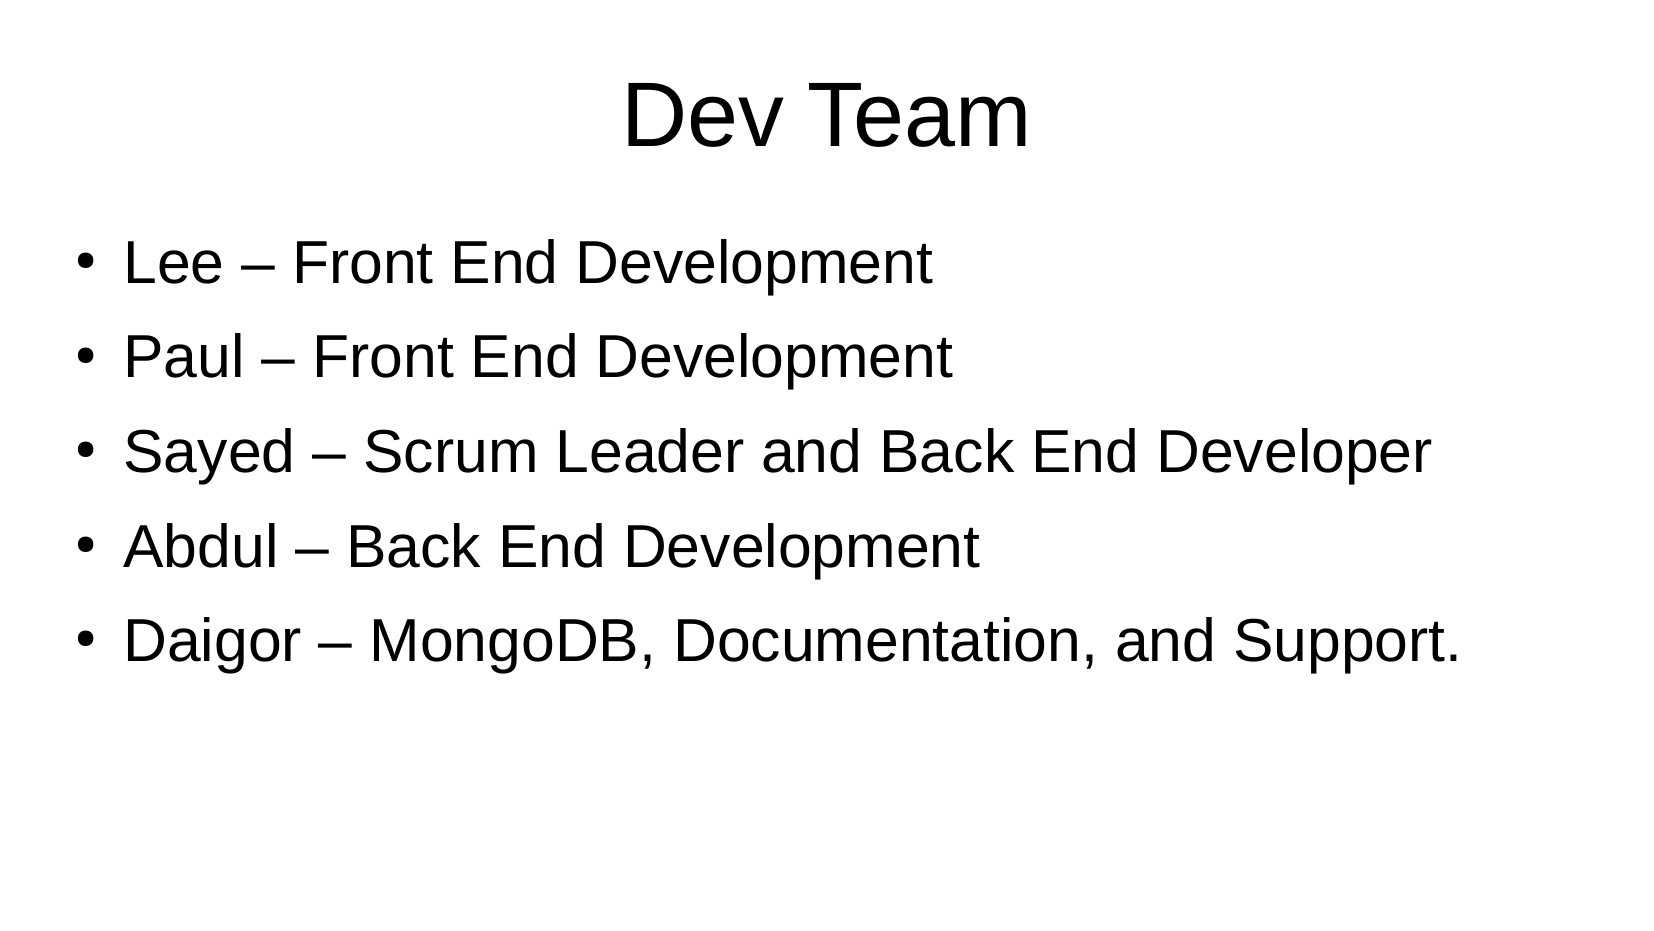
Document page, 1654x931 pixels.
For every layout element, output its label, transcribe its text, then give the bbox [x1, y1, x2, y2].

title Dev Team [82, 37, 1571, 193]
list Lee – Front End Development Paul – Front End Development Sayed – Scrum Leader and Back End Developer Abdul – Back End Development Daigor – MongoDB, Documentation, and Support. [59, 228, 1548, 768]
